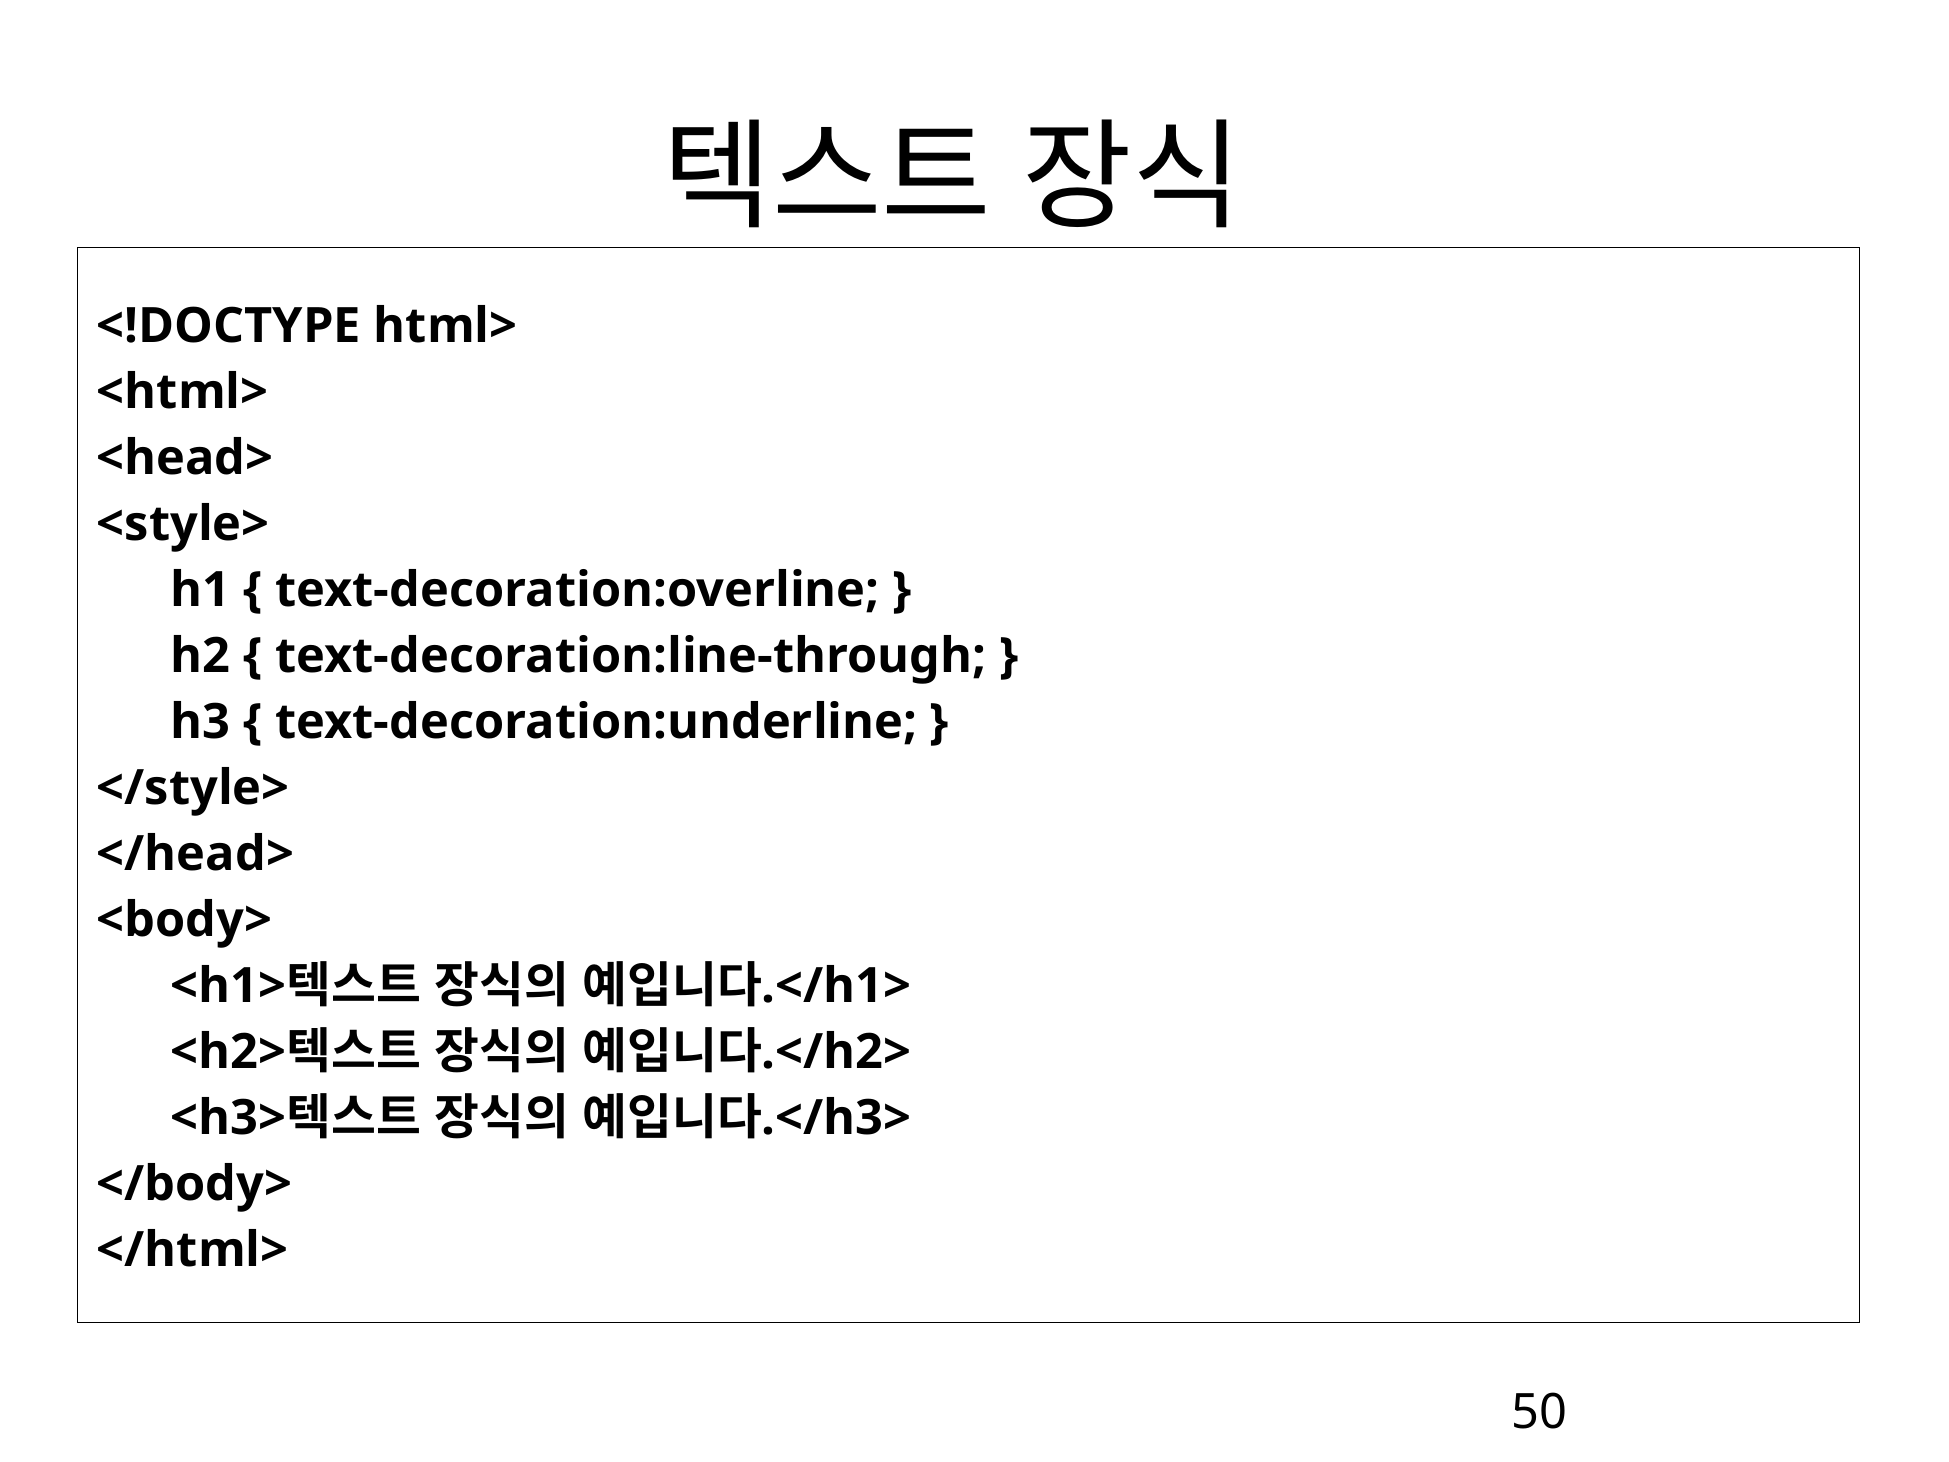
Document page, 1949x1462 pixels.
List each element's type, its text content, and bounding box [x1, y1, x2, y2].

title 텍스트 장식 [156, 92, 1749, 247]
slide_number <숫자> [1496, 1372, 1899, 1462]
text_box <!DOCTYPE html> <html> <head> <style> h1 { text-decoration:overline; } h2 { text-decoration:line-through; } h3 { text-decoration:underline; } </style> </head> <body> <h1>텍스트 장식의 예입니다.</h1> <h2>텍스트 장식의 예입니다.</h2> <h3>텍스트 장식의 예입니다.</h3> </body> </html> [77, 247, 1860, 1323]
